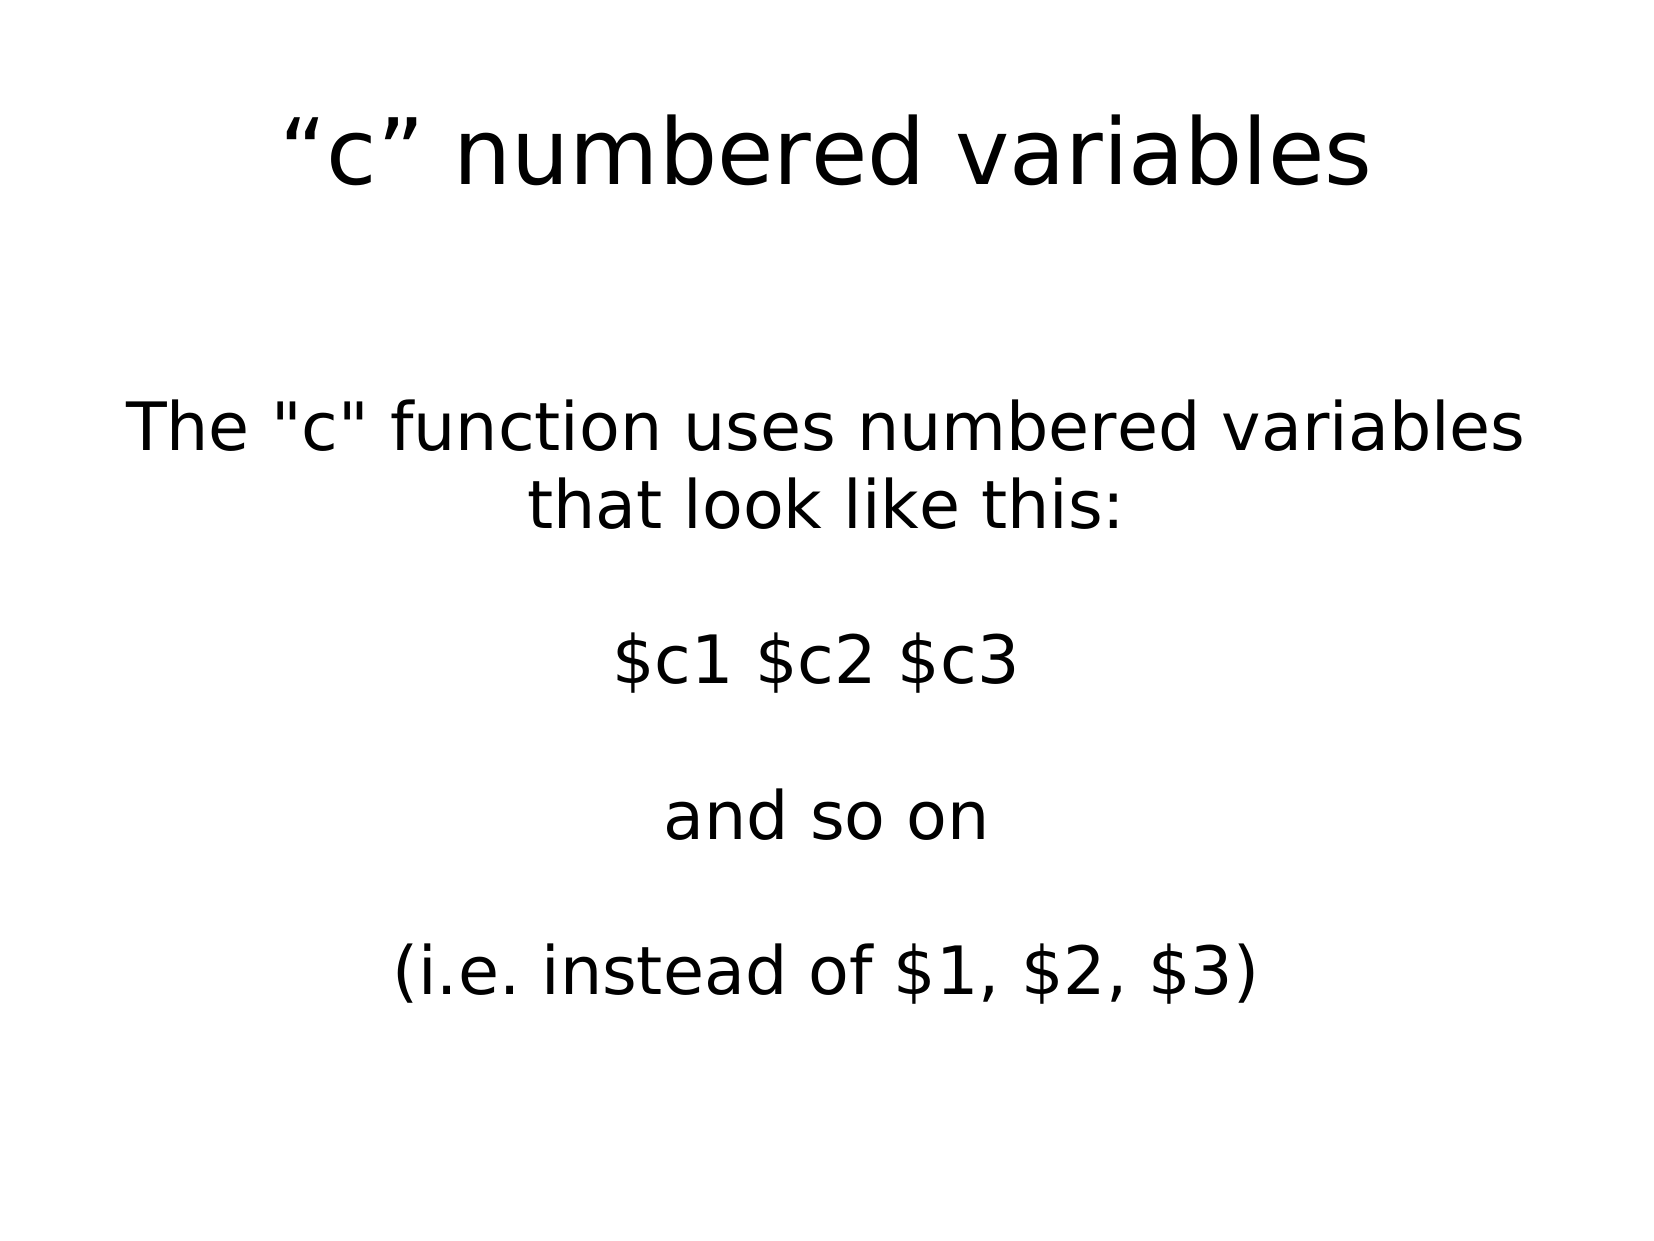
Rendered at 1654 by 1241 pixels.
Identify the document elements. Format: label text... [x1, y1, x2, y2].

subtitle The "c" function uses numbered variables that look like this: $c1 $c2 $c3 and so on (i.e. instead of $1, $2, $3) [82, 290, 1571, 1109]
title “c” numbered variables [82, 49, 1571, 257]
